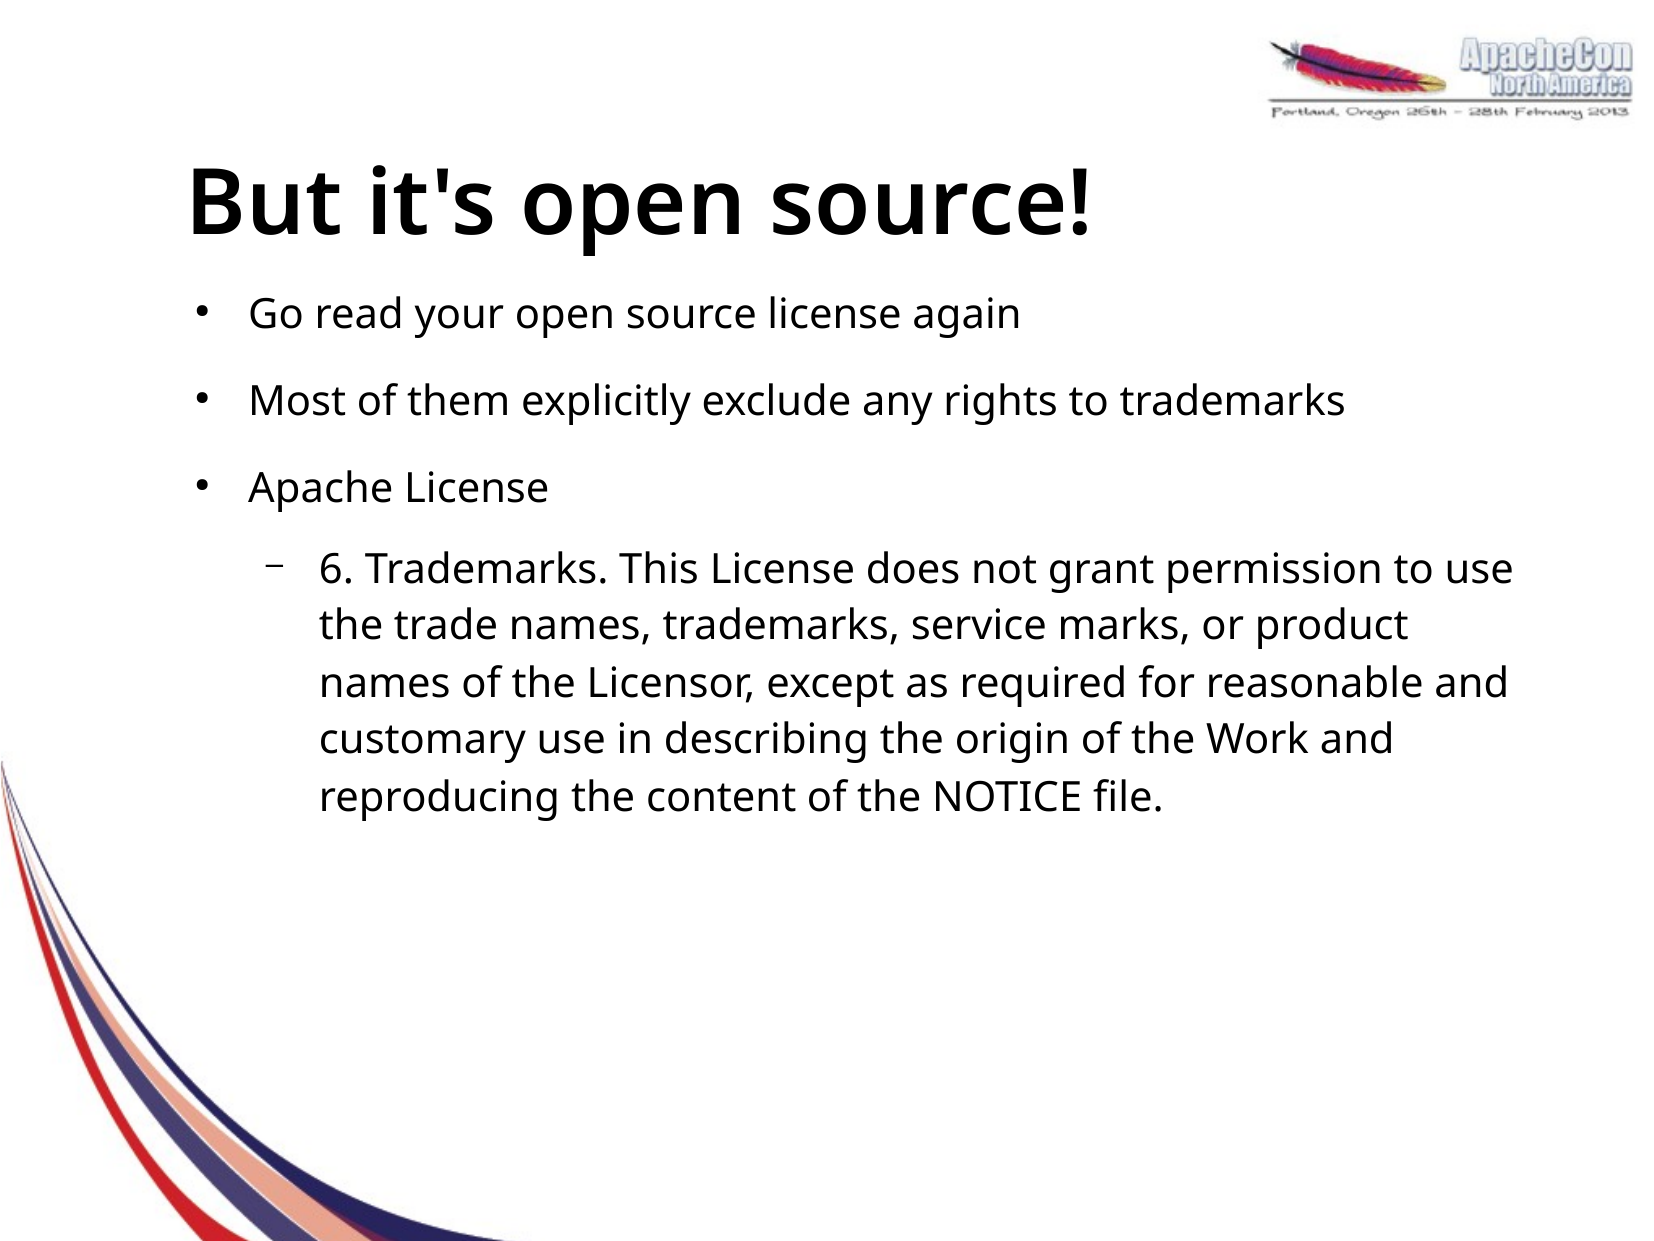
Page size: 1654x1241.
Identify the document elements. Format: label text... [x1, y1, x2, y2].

picture [0, 0, 1654, 1241]
title But it's open source! [177, 134, 1536, 262]
list Go read your open source license again Most of them explicitly exclude any rights to trademarks Apache License 6. Trademarks. This License does not grant permission to use the trade names, trademarks, service marks, or product names of the Licensor, except as required for reasonable and customary use in describing the origin of the Work and reproducing the content of the NOTICE file. [177, 283, 1536, 1004]
